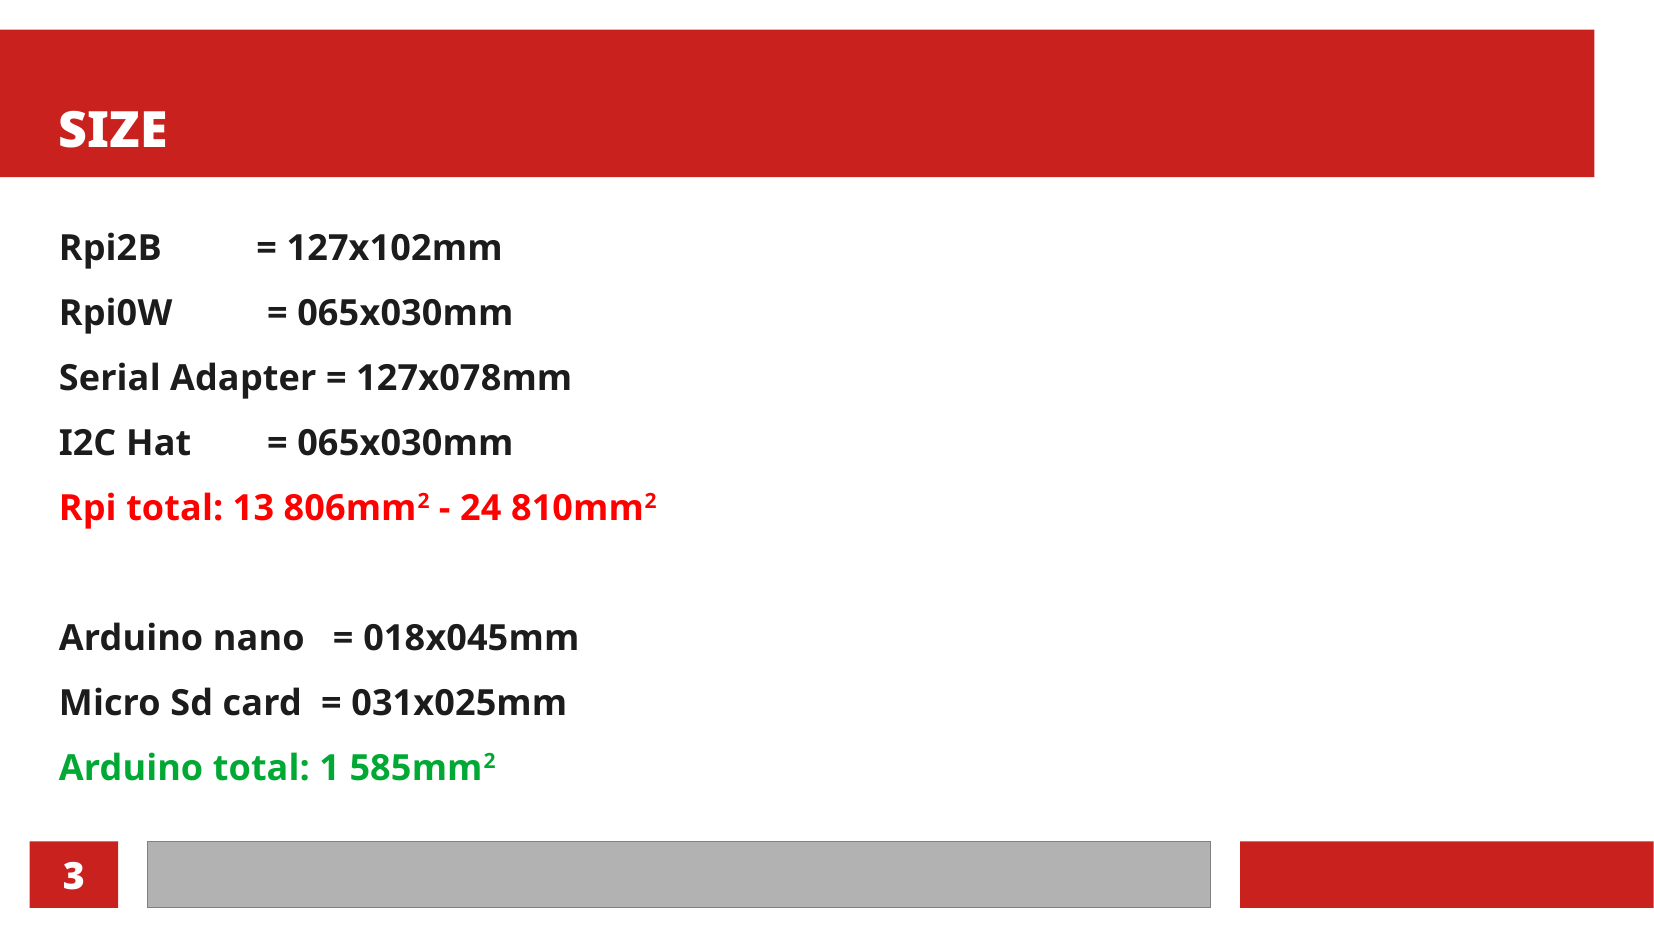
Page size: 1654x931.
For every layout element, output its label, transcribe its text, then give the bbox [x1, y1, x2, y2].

list Rpi2B = 127x102mm Rpi0W = 065x030mm Serial Adapter = 127x078mm I2C Hat = 065x030mm Rpi total: 13 806mm2 - 24 810mm2 Arduino nano = 018x045mm Micro Sd card = 031x025mm Arduino total: 1 585mm2 [59, 221, 1565, 798]
title SIZE [59, 44, 1595, 163]
